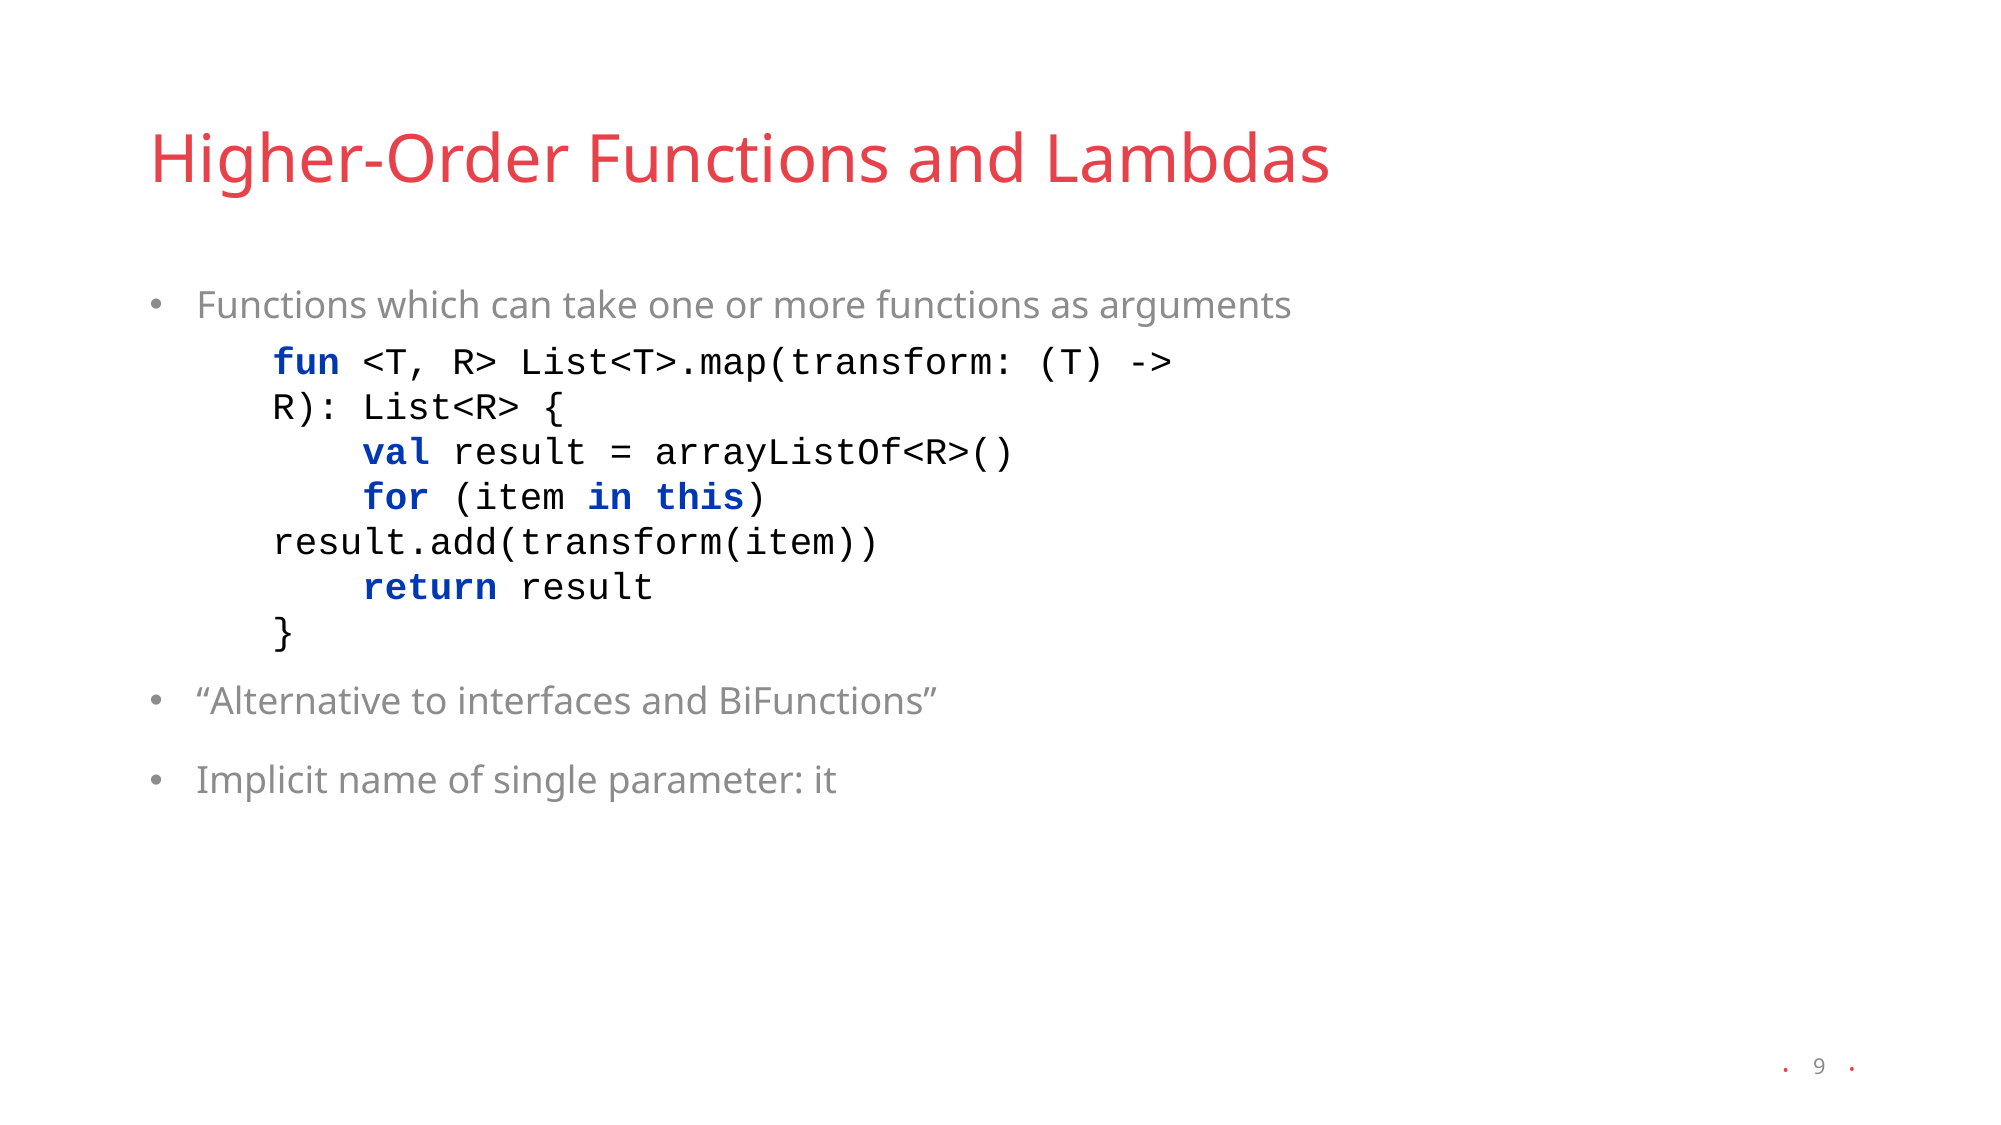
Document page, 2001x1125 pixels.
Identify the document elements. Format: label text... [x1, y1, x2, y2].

list Higher-Order Functions and Lambdas [149, 92, 1851, 209]
text_box fun <T, R> List<T>.map(transform: (T) -> R): List<R> { val result = arrayListOf<R>() for (item in this) result.add(transform(item)) return result } [257, 329, 1258, 660]
list Functions which can take one or more functions as arguments “Alternative to interfaces and BiFunctions” Implicit name of single parameter: it [149, 267, 1367, 948]
